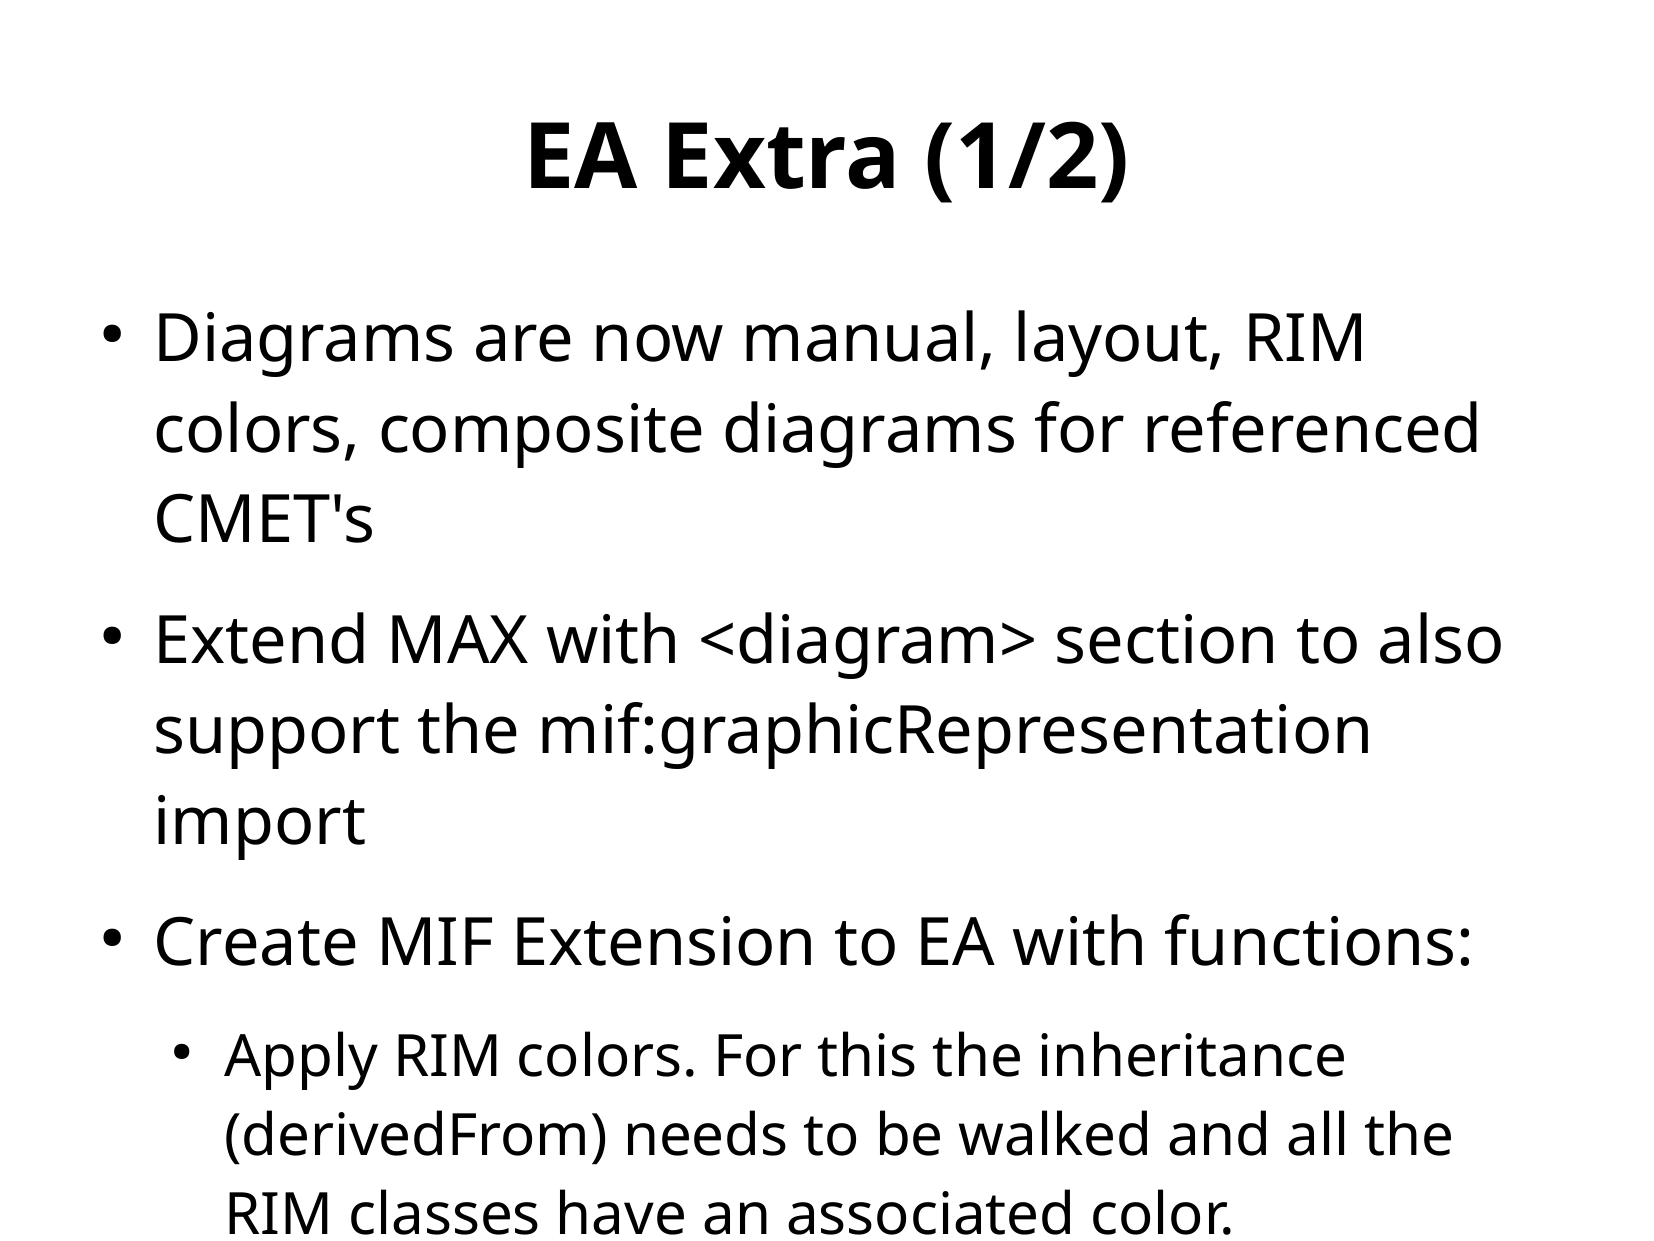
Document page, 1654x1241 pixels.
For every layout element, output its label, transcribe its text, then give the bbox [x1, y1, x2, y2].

list Diagrams are now manual, layout, RIM colors, composite diagrams for referenced CMET's Extend MAX with <diagram> section to also support the mif:graphicRepresentation import Create MIF Extension to EA with functions: Apply RIM colors. For this the inheritance (derivedFrom) needs to be walked and all the RIM classes have an associated color. Find package/StaticModel based on the XxxRef. Jump to package/StaticModel containing actual definition. [82, 290, 1571, 1153]
title EA Extra (1/2) [82, 49, 1571, 257]
